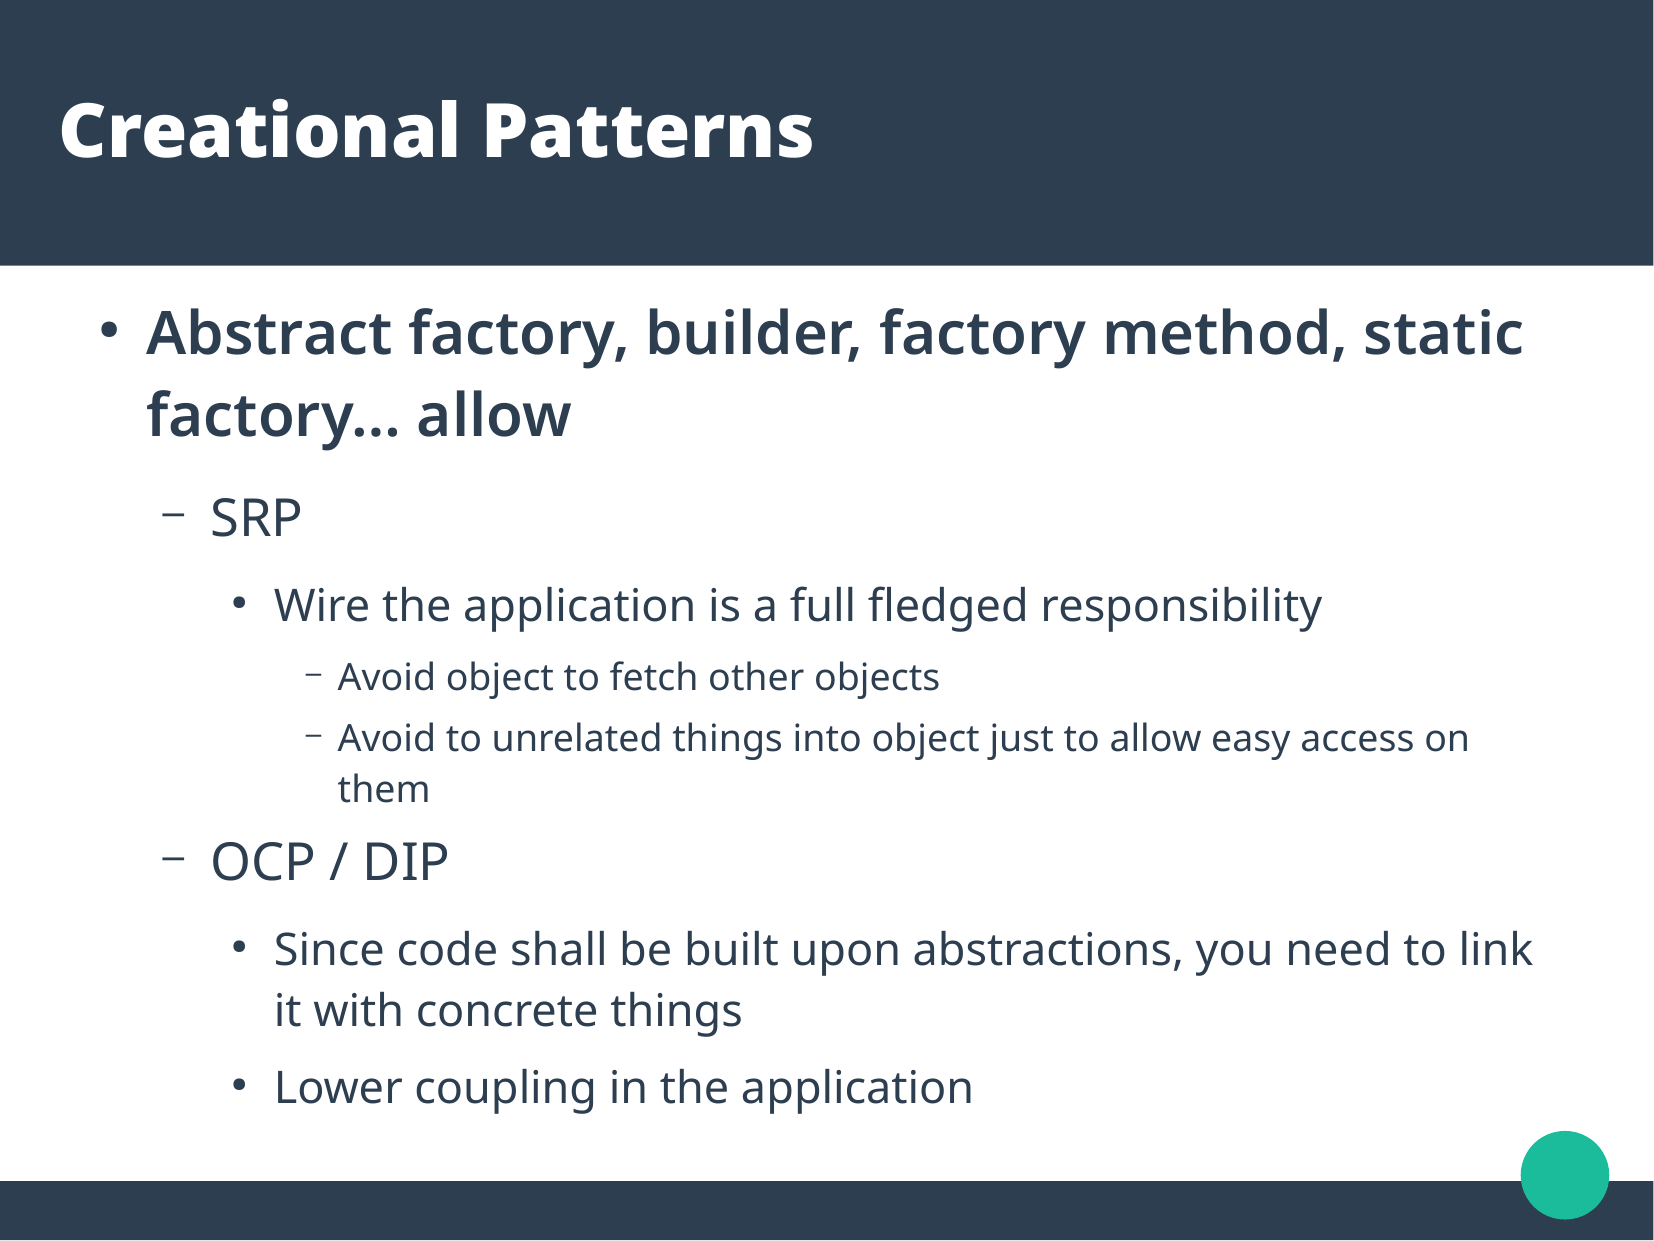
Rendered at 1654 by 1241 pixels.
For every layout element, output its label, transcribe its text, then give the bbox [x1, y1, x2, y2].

title Creational Patterns [59, 49, 1595, 207]
list Abstract factory, builder, factory method, static factory… allow SRP Wire the application is a full fledged responsibility Avoid object to fetch other objects Avoid to unrelated things into object just to allow easy access on them OCP / DIP Since code shall be built upon abstractions, you need to link it with concrete things Lower coupling in the application [82, 290, 1571, 1123]
